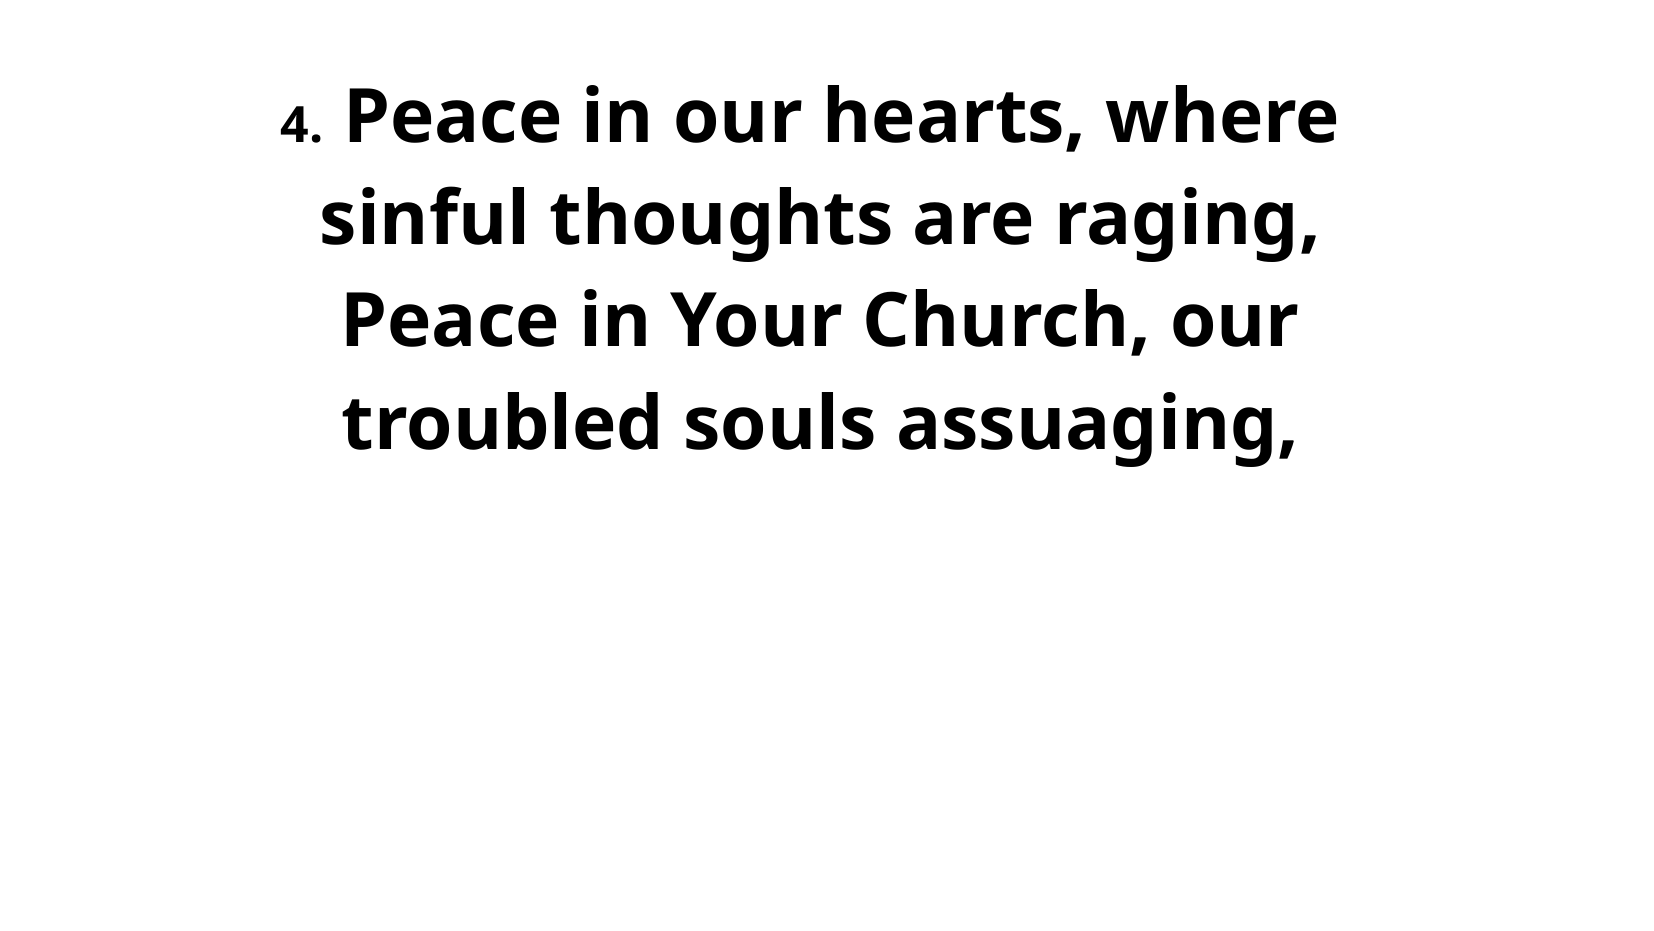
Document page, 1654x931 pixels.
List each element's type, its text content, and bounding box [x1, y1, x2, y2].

text_box 4. Peace in our hearts, where sinful thoughts are raging, Peace in Your Church, our troubled souls assuaging, [93, 54, 1549, 469]
